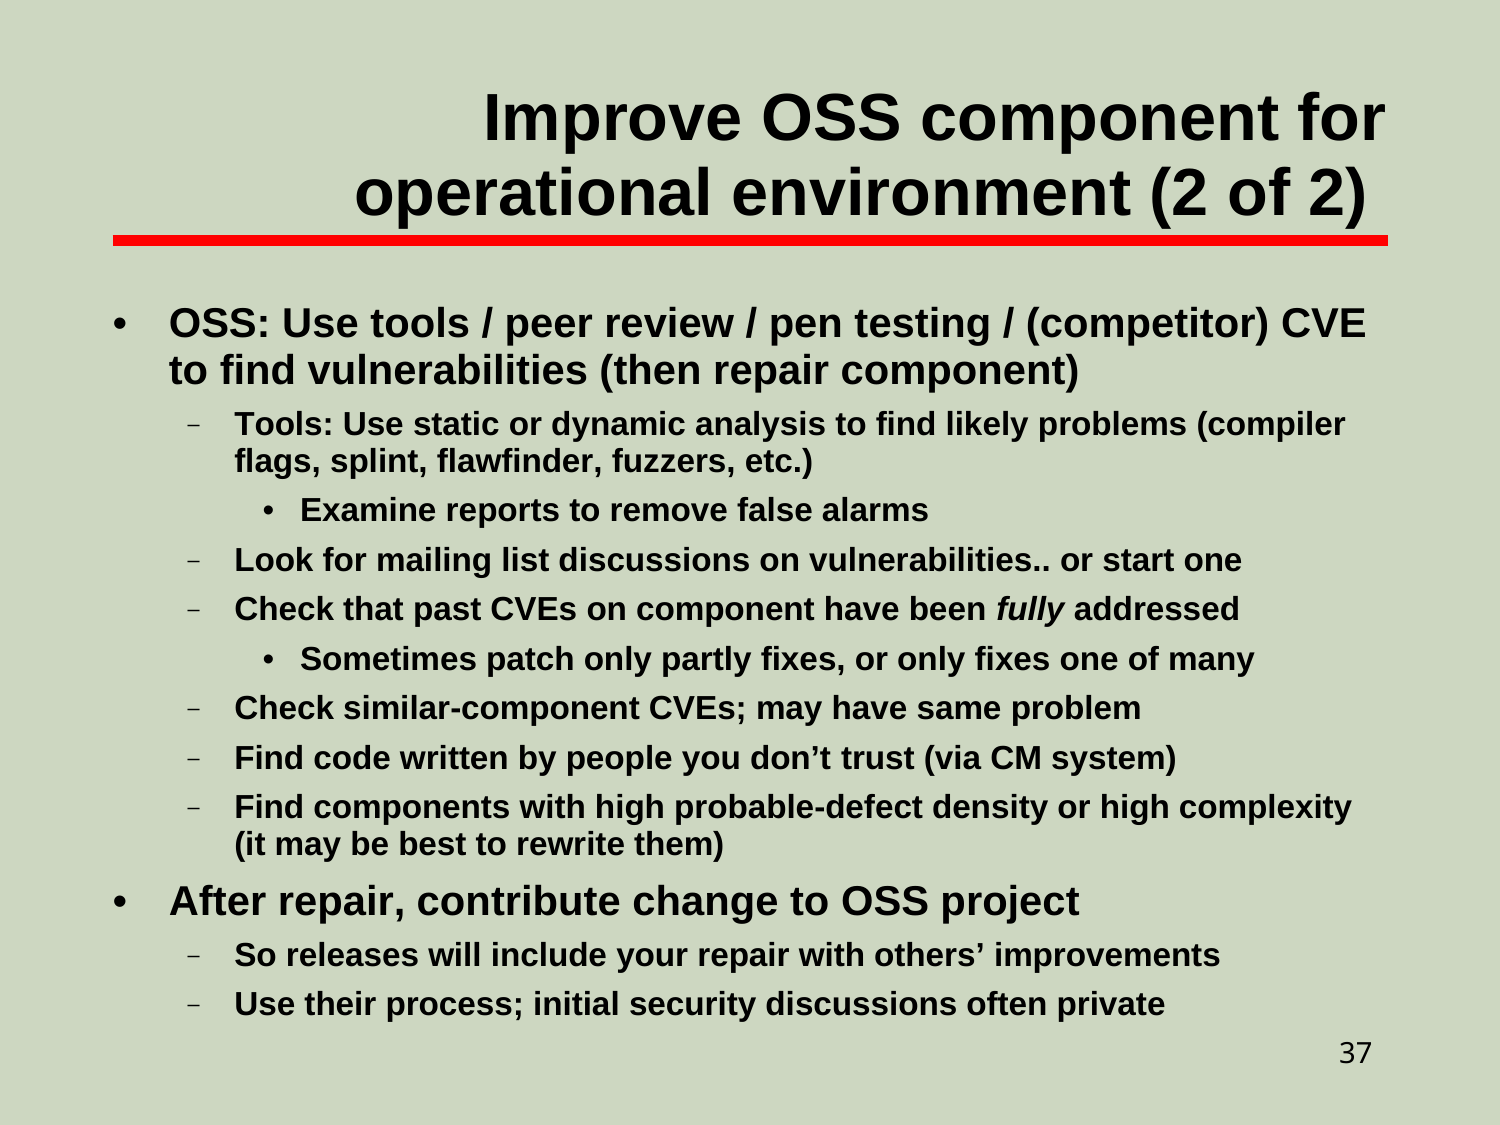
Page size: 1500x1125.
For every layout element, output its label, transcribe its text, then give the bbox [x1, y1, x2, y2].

title Improve OSS component for operational environment (2 of 2) [337, 79, 1388, 230]
list OSS: Use tools / peer review / pen testing / (competitor) CVE to find vulnerabilities (then repair component) Tools: Use static or dynamic analysis to find likely problems (compiler flags, splint, flawfinder, fuzzers, etc.) Examine reports to remove false alarms Look for mailing list discussions on vulnerabilities.. or start one Check that past CVEs on component have been fully addressed Sometimes patch only partly fixes, or only fixes one of many Check similar-component CVEs; may have same problem Find code written by people you don’t trust (via CM system) Find components with high probable-defect density or high complexity (it may be best to rewrite them) After repair, contribute change to OSS project So releases will include your repair with others’ improvements Use their process; initial security discussions often private [112, 299, 1388, 1084]
